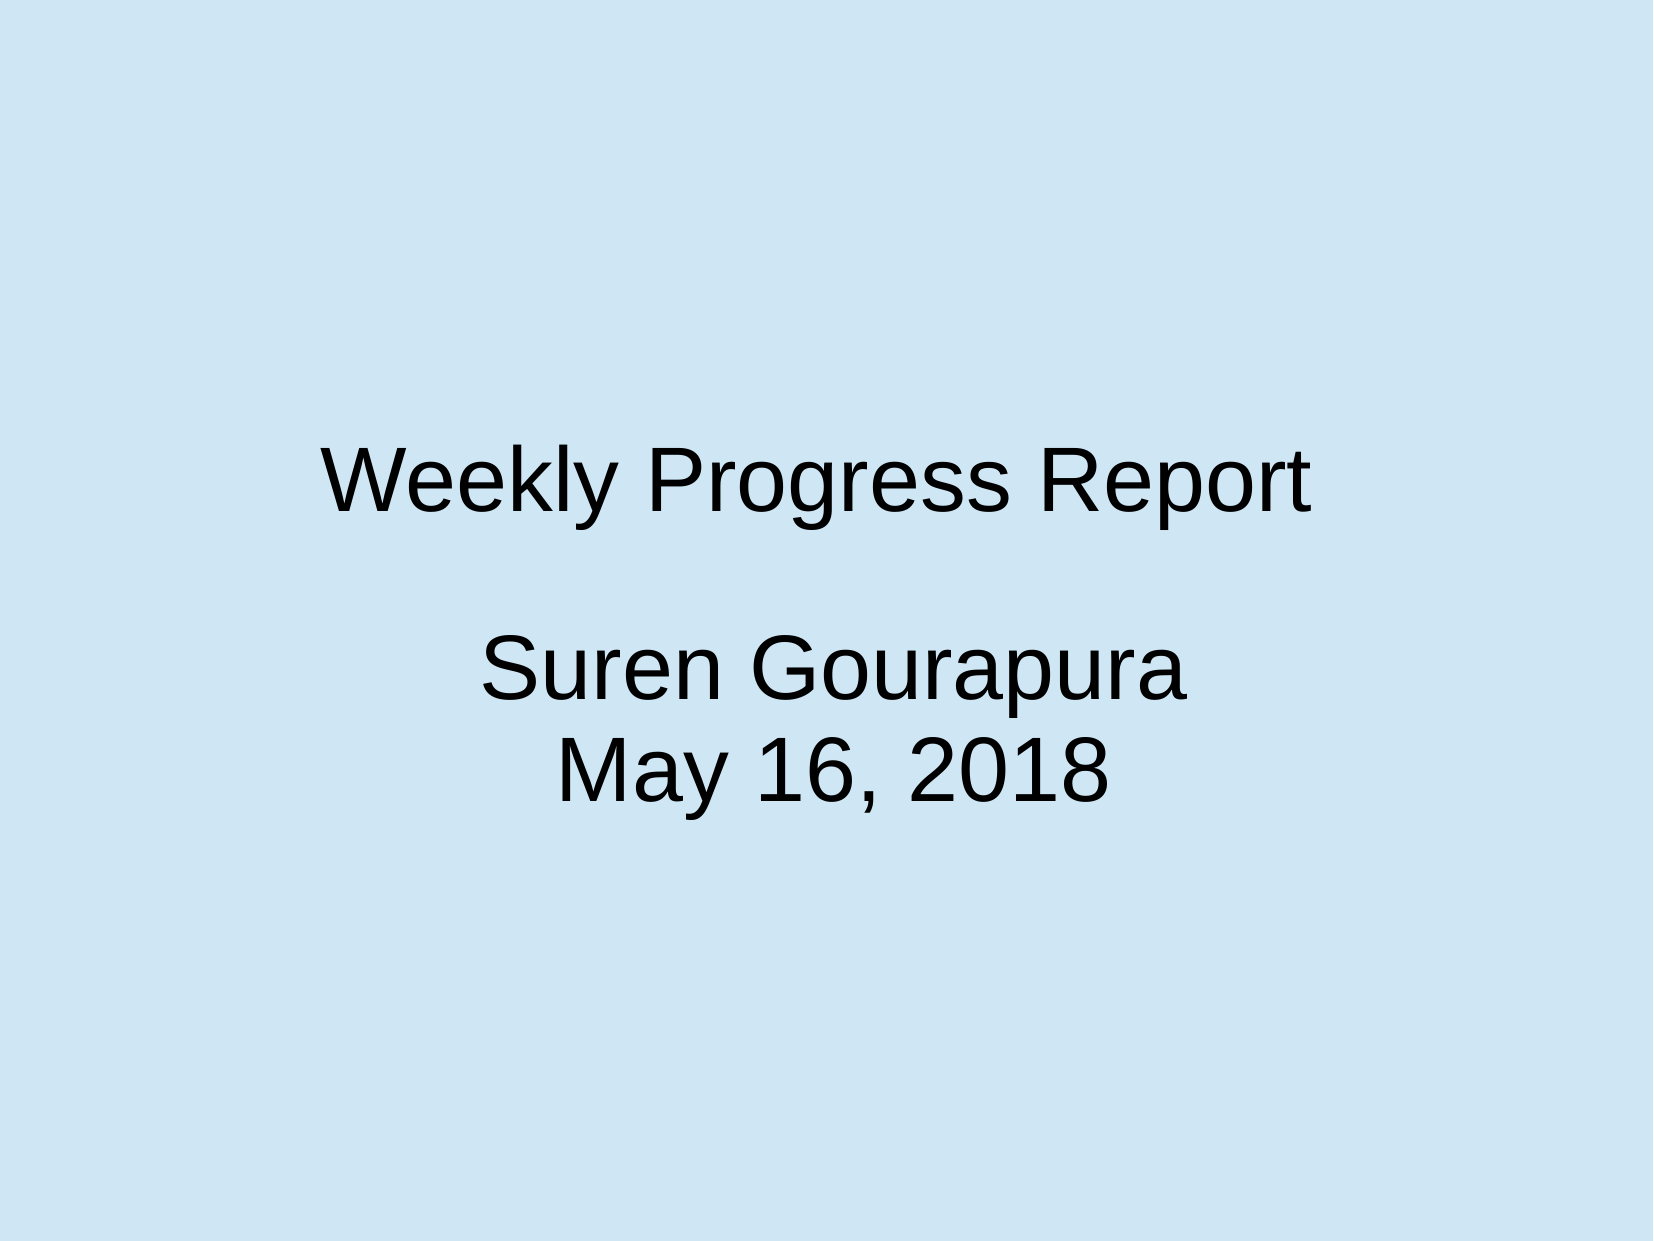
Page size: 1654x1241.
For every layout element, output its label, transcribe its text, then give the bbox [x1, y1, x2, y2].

subtitle Weekly Progress Report [239, 375, 1395, 586]
title Suren Gourapura May 16, 2018 [89, 615, 1578, 823]
